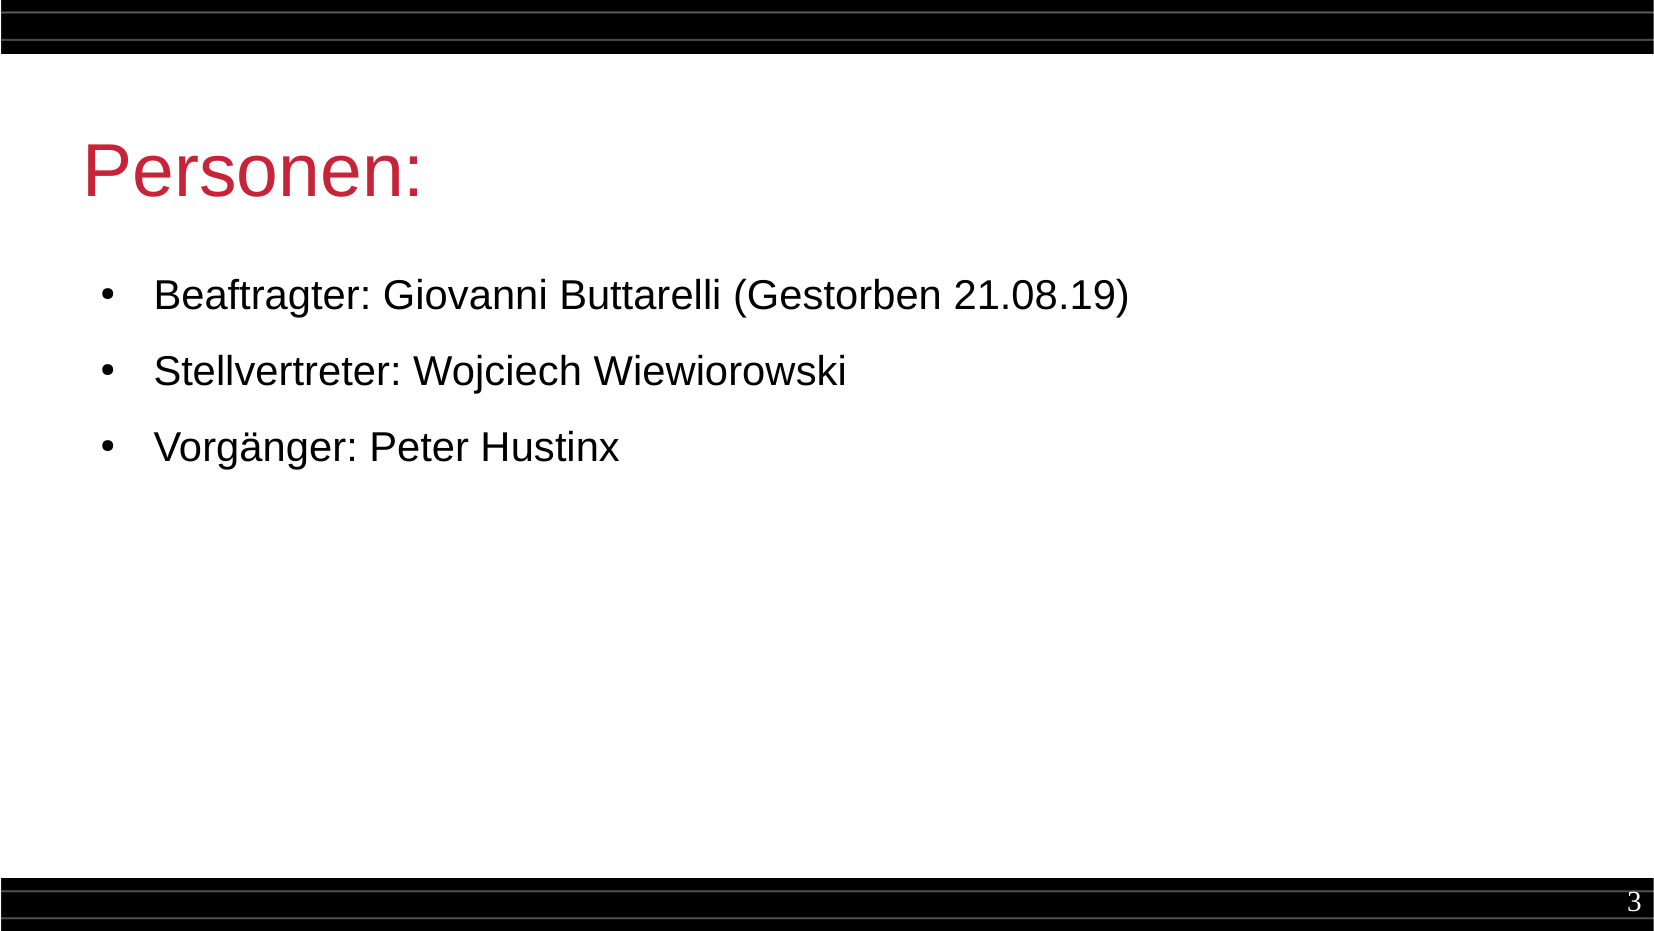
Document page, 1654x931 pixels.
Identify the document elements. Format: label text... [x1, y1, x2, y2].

list Beaftragter: Giovanni Buttarelli (Gestorben 21.08.19) Stellvertreter: Wojciech Wiewiorowski Vorgänger: Peter Hustinx [82, 271, 1571, 851]
title Personen: [82, 92, 1571, 249]
picture [1, 0, 1654, 54]
picture [1, 878, 1654, 931]
